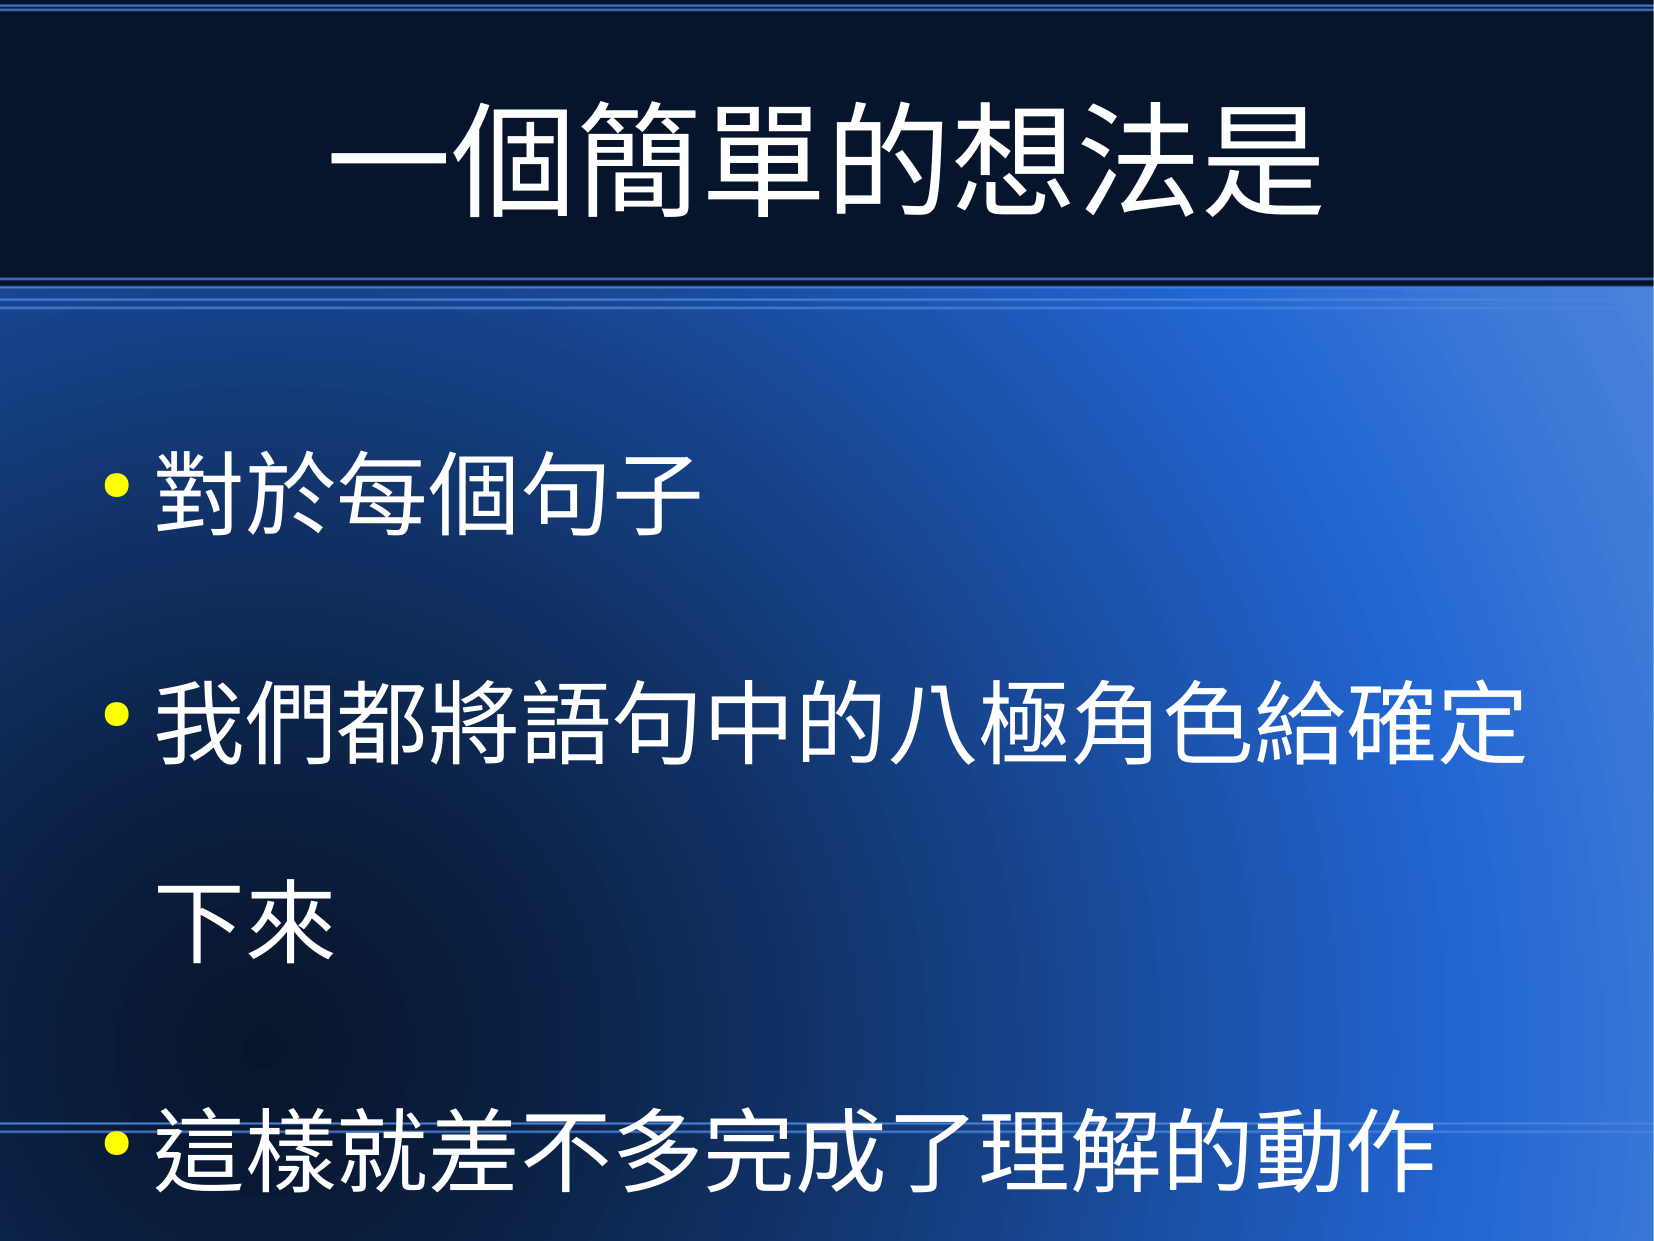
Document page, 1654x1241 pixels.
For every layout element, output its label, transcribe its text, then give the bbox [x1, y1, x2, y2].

list 對於每個句子 我們都將語句中的八極角色給確定下來 這樣就差不多完成了理解的動作 [82, 355, 1571, 1241]
picture [0, 0, 1654, 1241]
title 一個簡單的想法是 [82, 49, 1571, 257]
